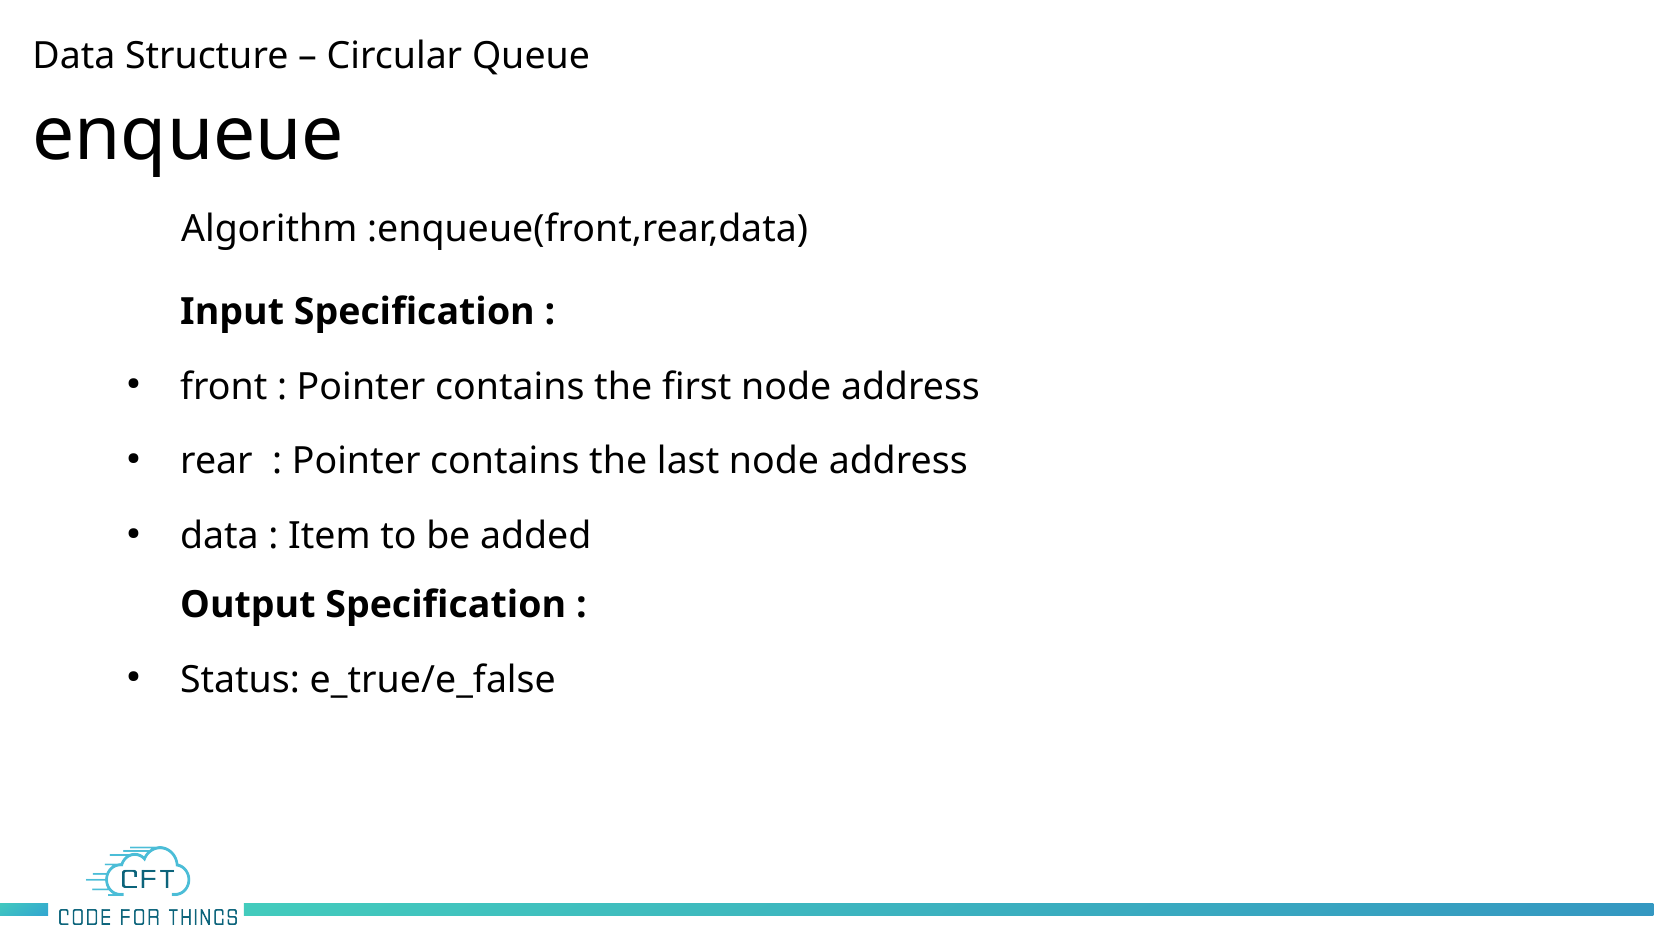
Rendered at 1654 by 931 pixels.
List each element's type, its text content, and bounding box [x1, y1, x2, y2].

picture [59, 846, 237, 925]
text_box Input Specification : front : Pointer contains the first node address rear : Pointer contains the last node address data : Item to be added [94, 276, 1099, 558]
text_box Output Specification : Status: e_true/e_false [94, 570, 721, 709]
text_box Algorithm :enqueue(front,rear,data) [95, 199, 969, 260]
title Data Structure – Circular Queue enqueue [32, 11, 1524, 199]
